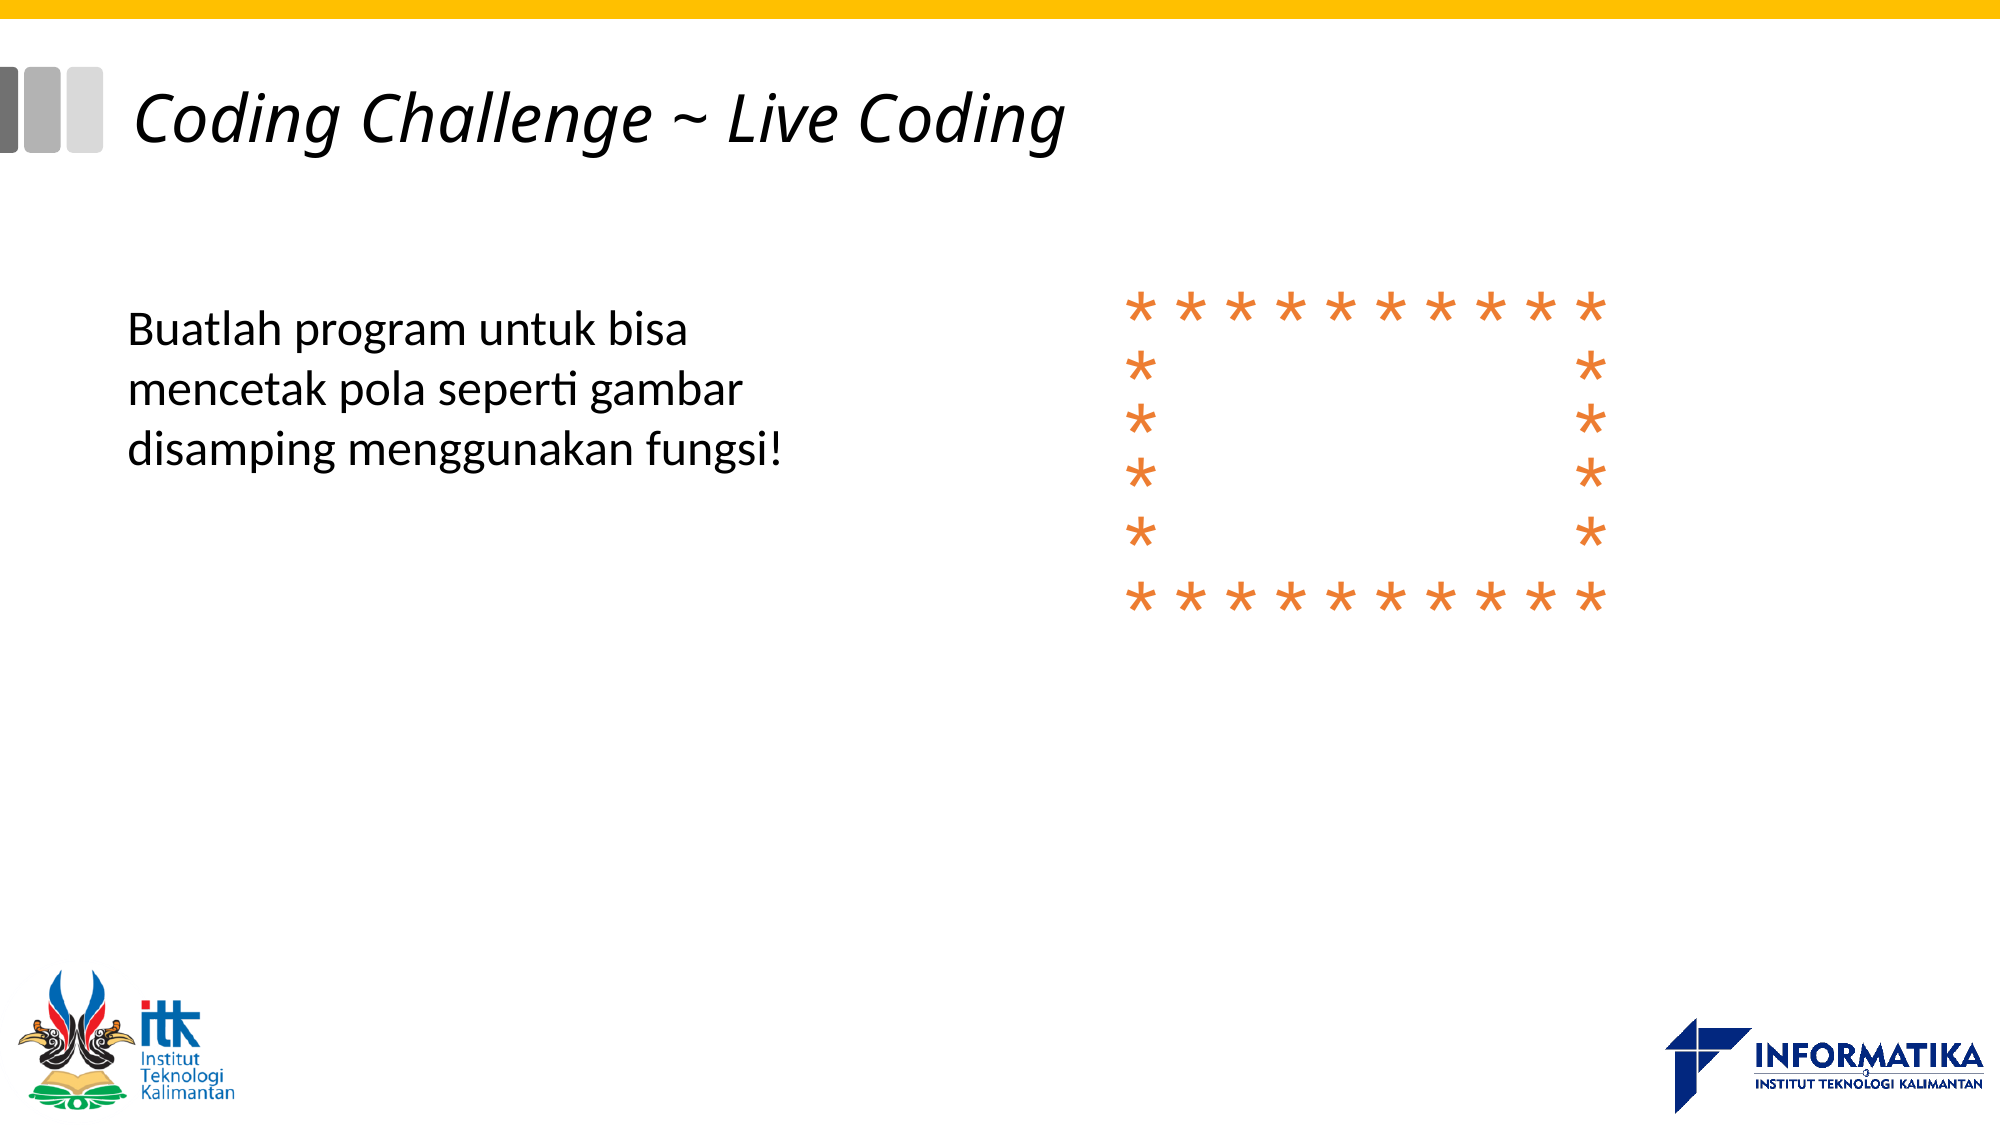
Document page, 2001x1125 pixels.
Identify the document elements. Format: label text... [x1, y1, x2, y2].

text_box * * [1101, 436, 1707, 489]
text_box ********** [1101, 261, 1707, 321]
text_box ********** [1101, 602, 1707, 667]
title Coding Challenge ~ Live Coding [112, 64, 1838, 192]
text_box [0, 0, 2000, 19]
picture [0, 935, 253, 1125]
text_box * * [1101, 489, 1707, 543]
text_box Buatlah program untuk bisa mencetak pola seperti gambar disamping menggunakan fungsi! [112, 288, 881, 483]
text_box * * [1101, 543, 1707, 602]
text_box * * [1101, 321, 1707, 436]
picture [1664, 1017, 1984, 1114]
